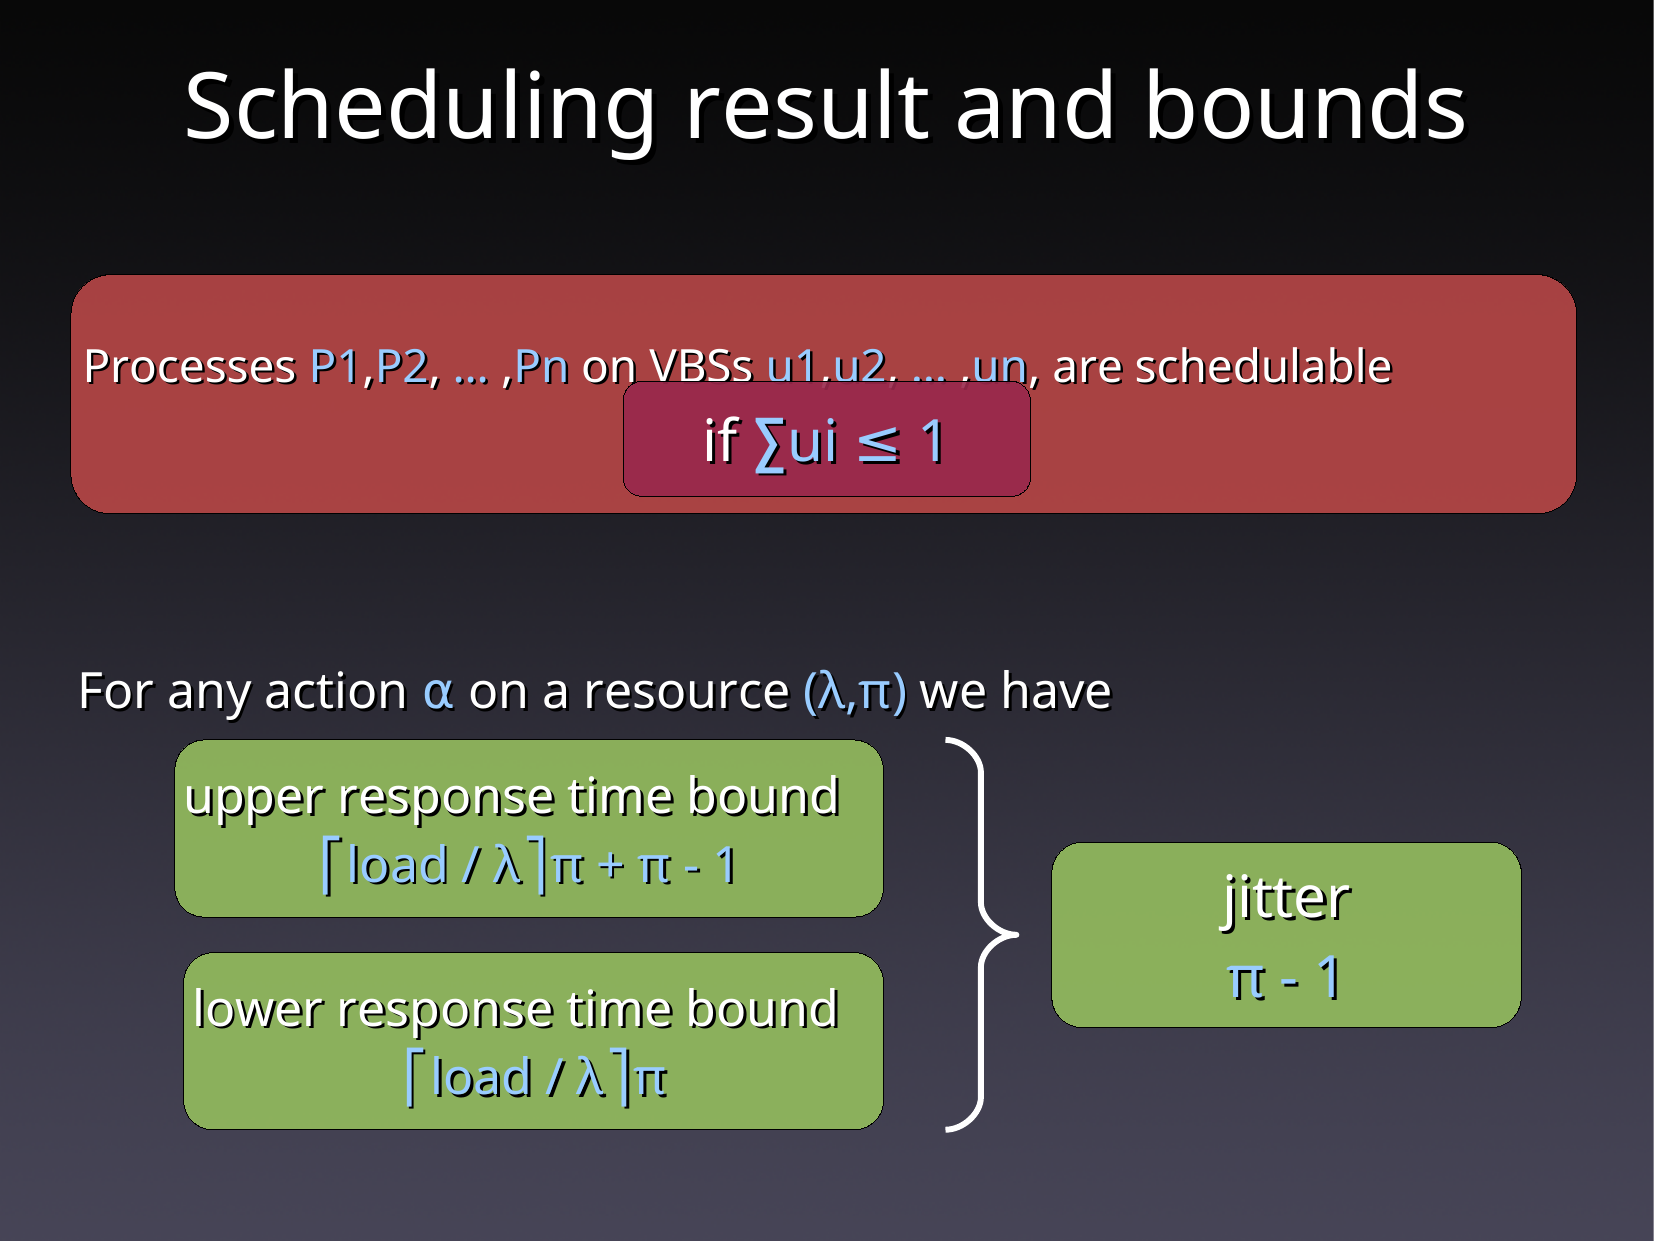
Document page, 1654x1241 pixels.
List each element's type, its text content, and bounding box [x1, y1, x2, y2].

text_box lower response time bound ⎡load / λ⎤π [183, 952, 884, 1130]
text_box Processes P1,P2, … ,Pn on VBSs u1,u2, … ,un, are schedulable [70, 274, 1577, 514]
text_box upper response time bound ⎡load / λ⎤π + π - 1 [174, 739, 884, 918]
text_box jitter π - 1 [1051, 842, 1522, 1028]
title Scheduling result and bounds [120, 0, 1533, 208]
picture [0, 0, 1654, 1241]
text_box if ∑ui ≤ 1 [623, 381, 1031, 497]
text_box For any action α on a resource (λ,π) we have [77, 655, 1542, 727]
